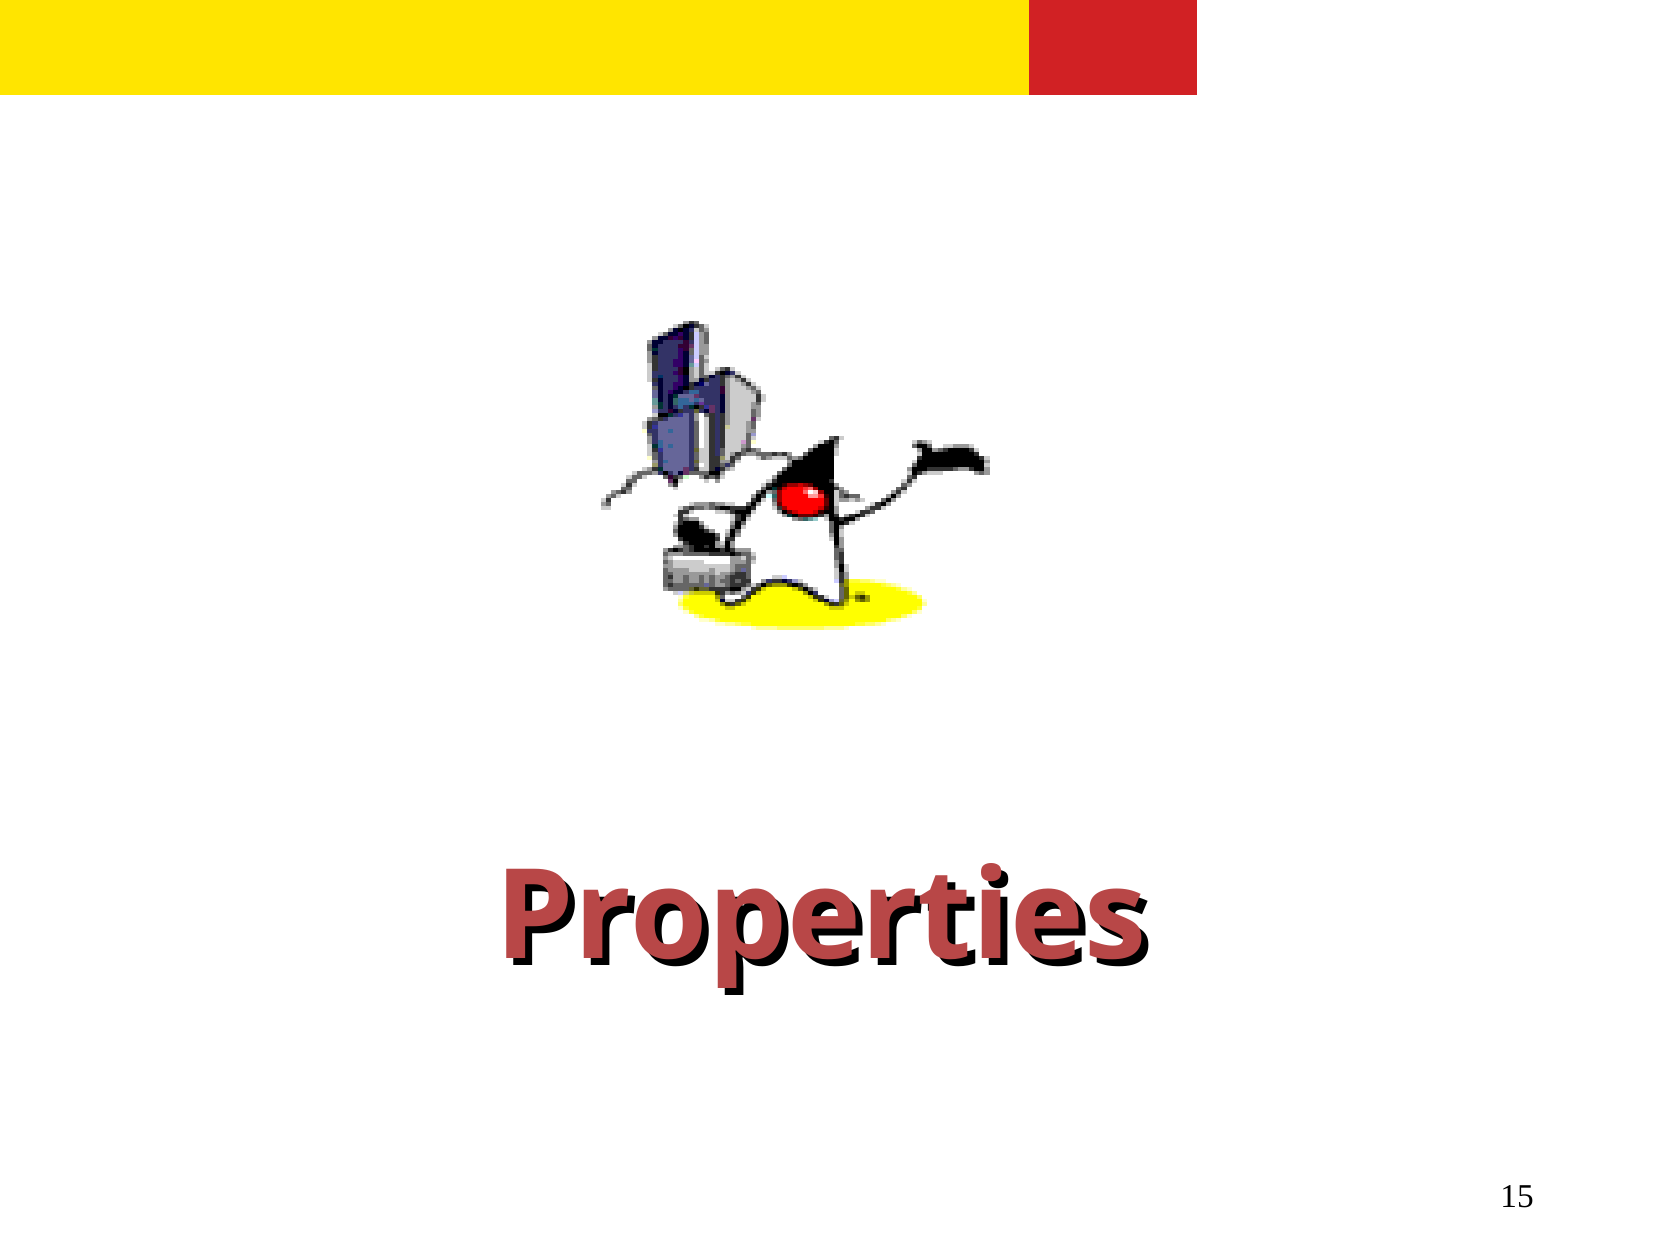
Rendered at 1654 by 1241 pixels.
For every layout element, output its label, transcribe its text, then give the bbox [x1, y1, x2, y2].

picture [601, 321, 990, 630]
title Properties [179, 691, 1431, 1130]
